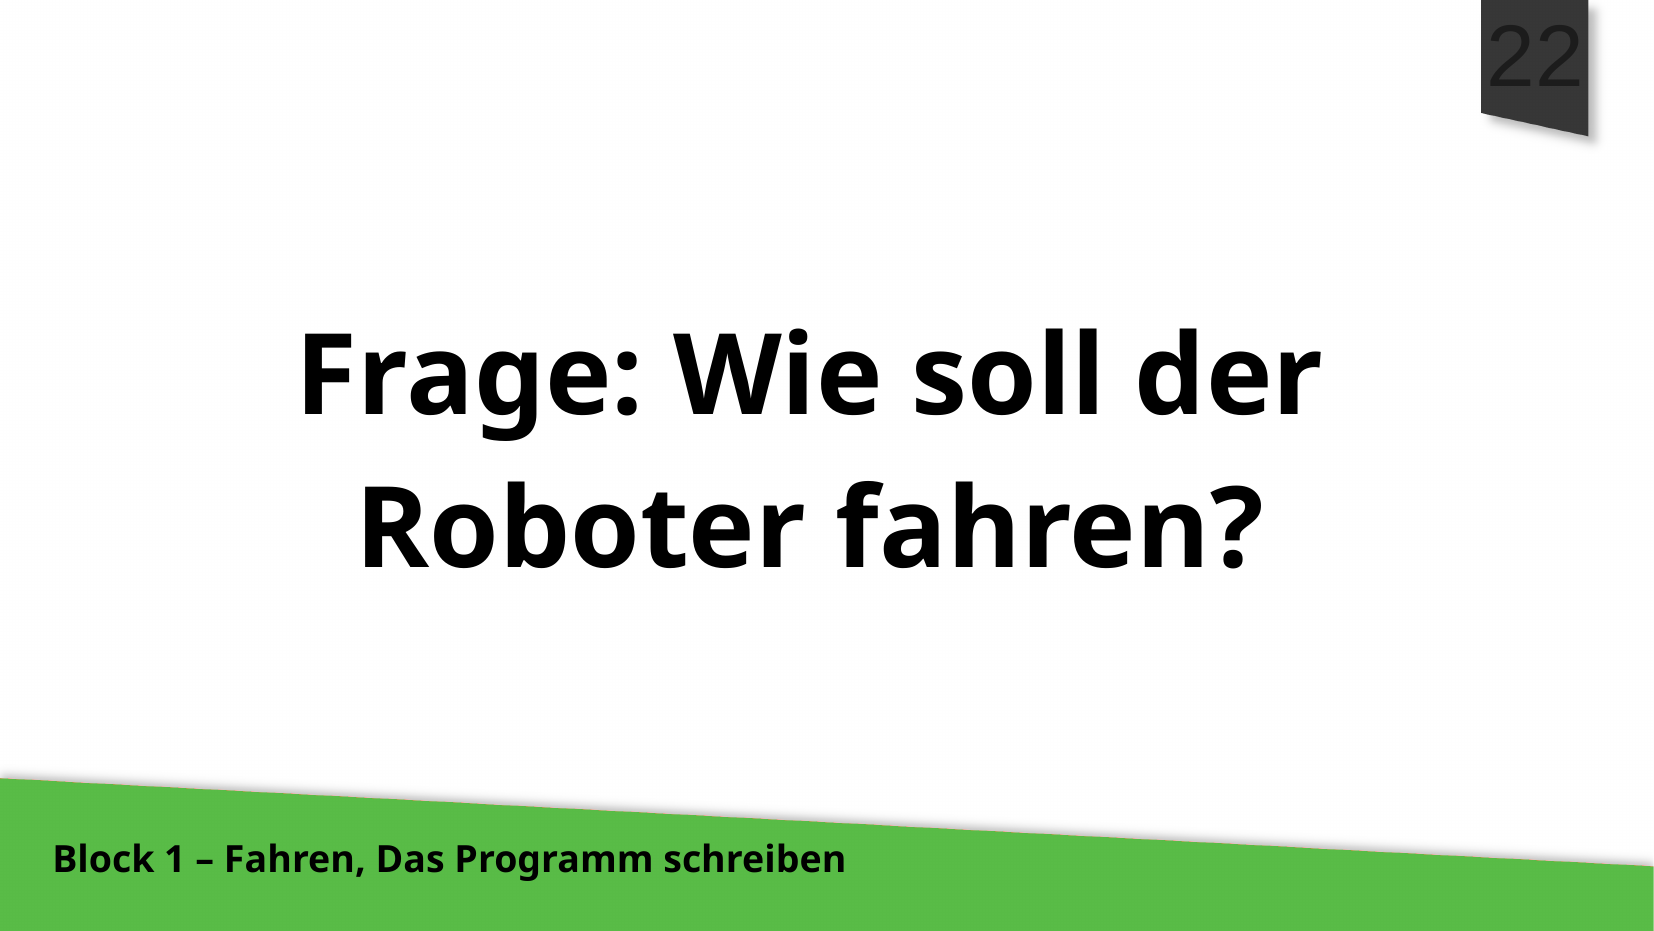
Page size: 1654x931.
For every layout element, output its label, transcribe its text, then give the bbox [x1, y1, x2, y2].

picture [0, 0, 1654, 931]
text_box <number> [923, 0, 1599, 141]
text_box Block 1 – Fahren, Das Programm schreiben [37, 825, 863, 901]
title Frage: Wie soll der Roboter fahren? [120, 300, 1501, 595]
